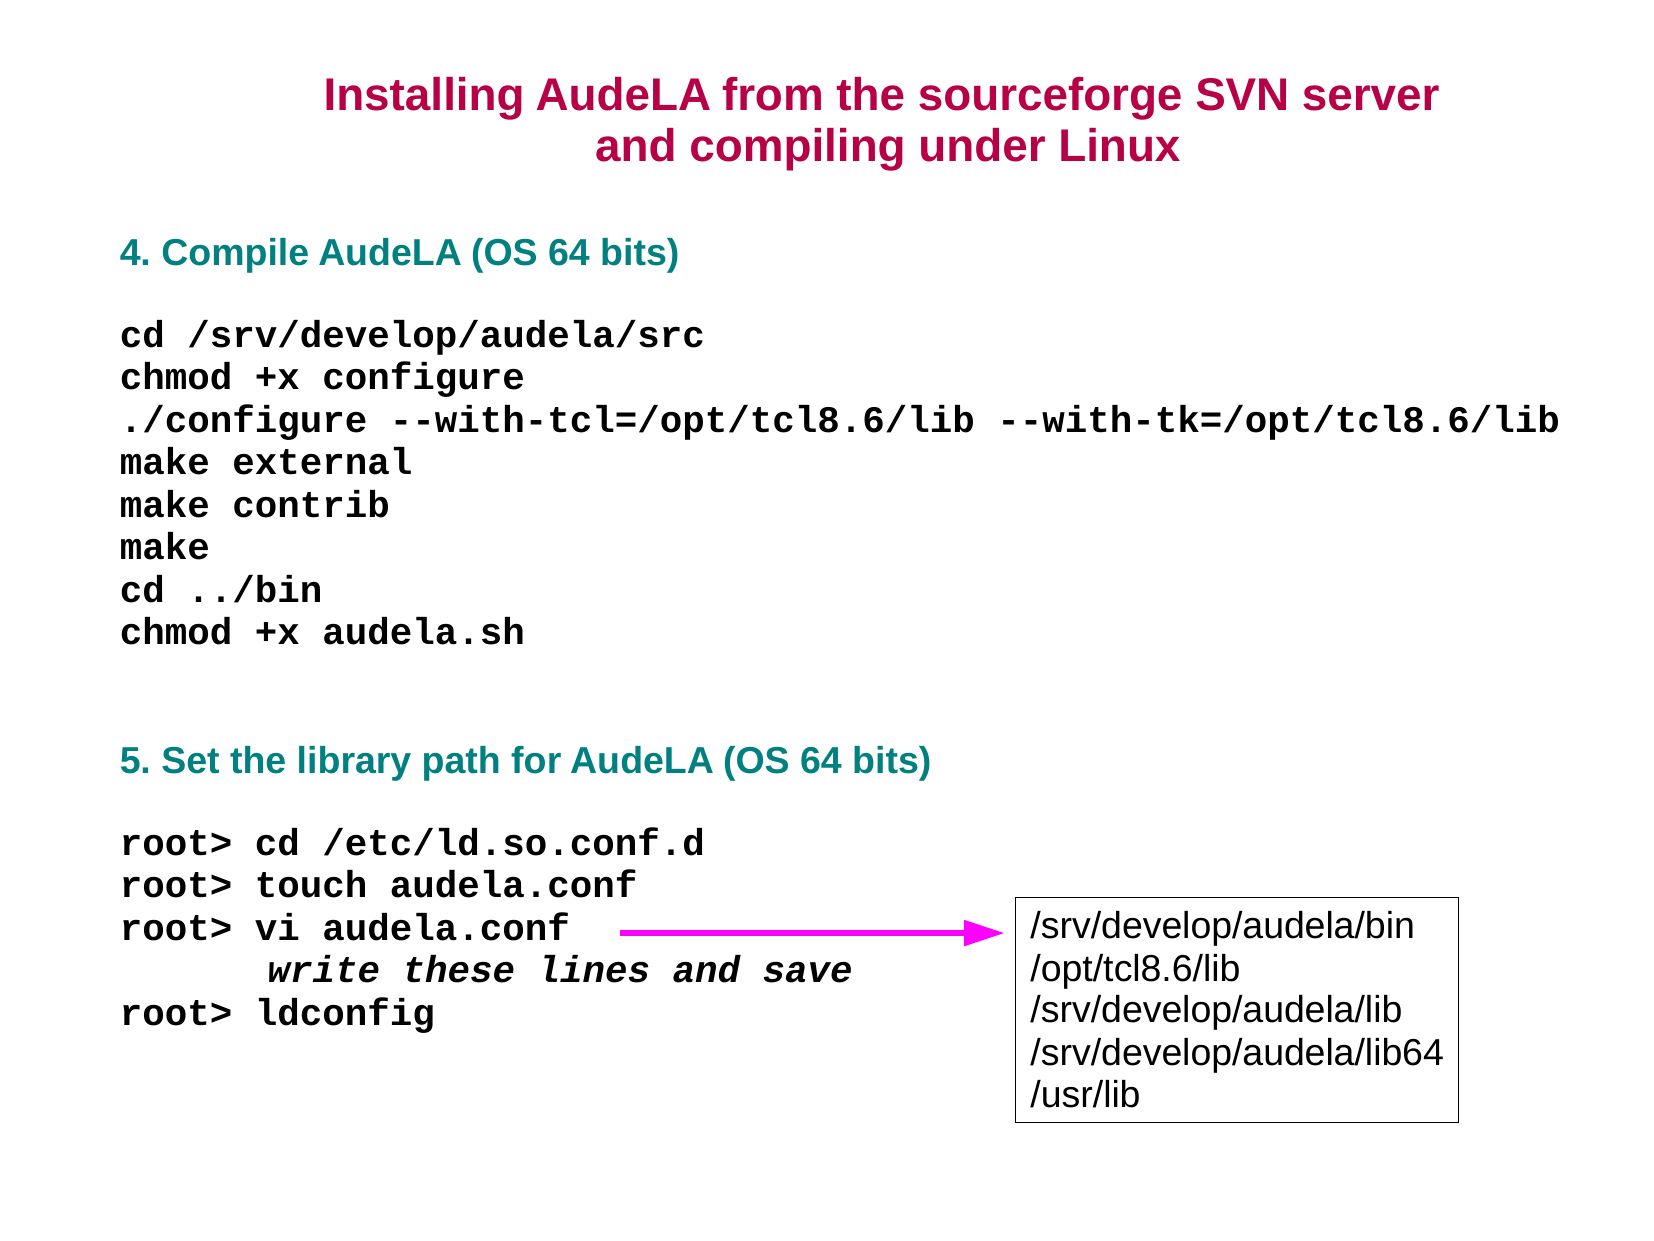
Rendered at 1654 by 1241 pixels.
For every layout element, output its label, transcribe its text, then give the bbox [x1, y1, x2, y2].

text_box 4. Compile AudeLA (OS 64 bits) cd /srv/develop/audela/src chmod +x configure ./configure --with-tcl=/opt/tcl8.6/lib --with-tk=/opt/tcl8.6/lib make external make contrib make cd ../bin chmod +x audela.sh 5. Set the library path for AudeLA (OS 64 bits) root> cd /etc/ld.so.conf.d root> touch audela.conf root> vi audela.conf write these lines and save root> ldconfig [105, 224, 1575, 1241]
text_box Installing AudeLA from the sourceforge SVN server and compiling under Linux [308, 61, 1468, 181]
text_box /srv/develop/audela/bin /opt/tcl8.6/lib /srv/develop/audela/lib /srv/develop/audela/lib64 /usr/lib [1015, 897, 1459, 1123]
